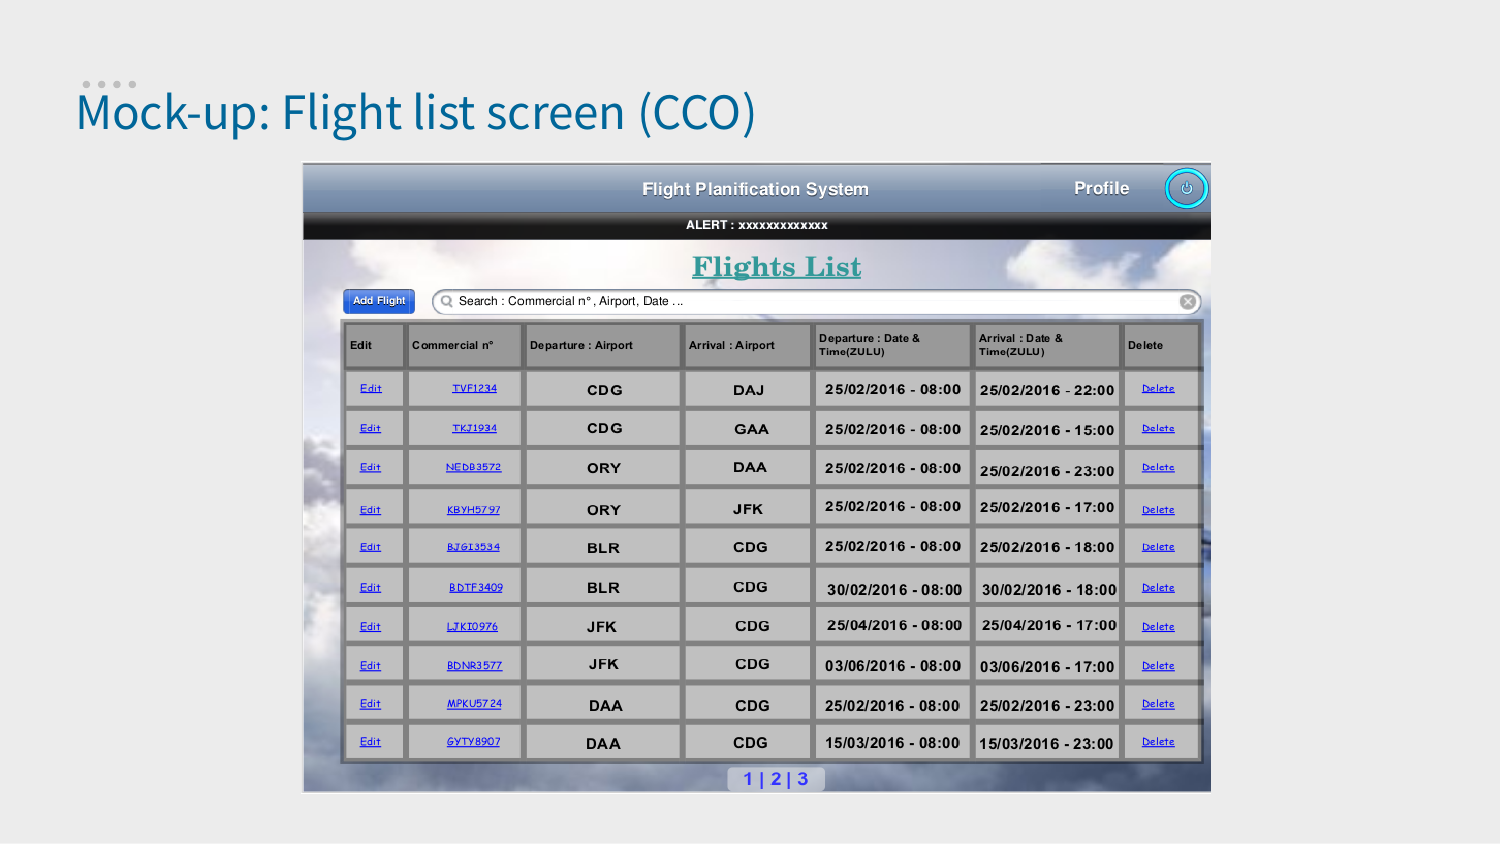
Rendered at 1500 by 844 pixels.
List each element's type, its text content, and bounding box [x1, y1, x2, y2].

title Mock-up: Flight list screen (CCO) [75, 38, 1425, 180]
picture [301, 161, 1211, 794]
